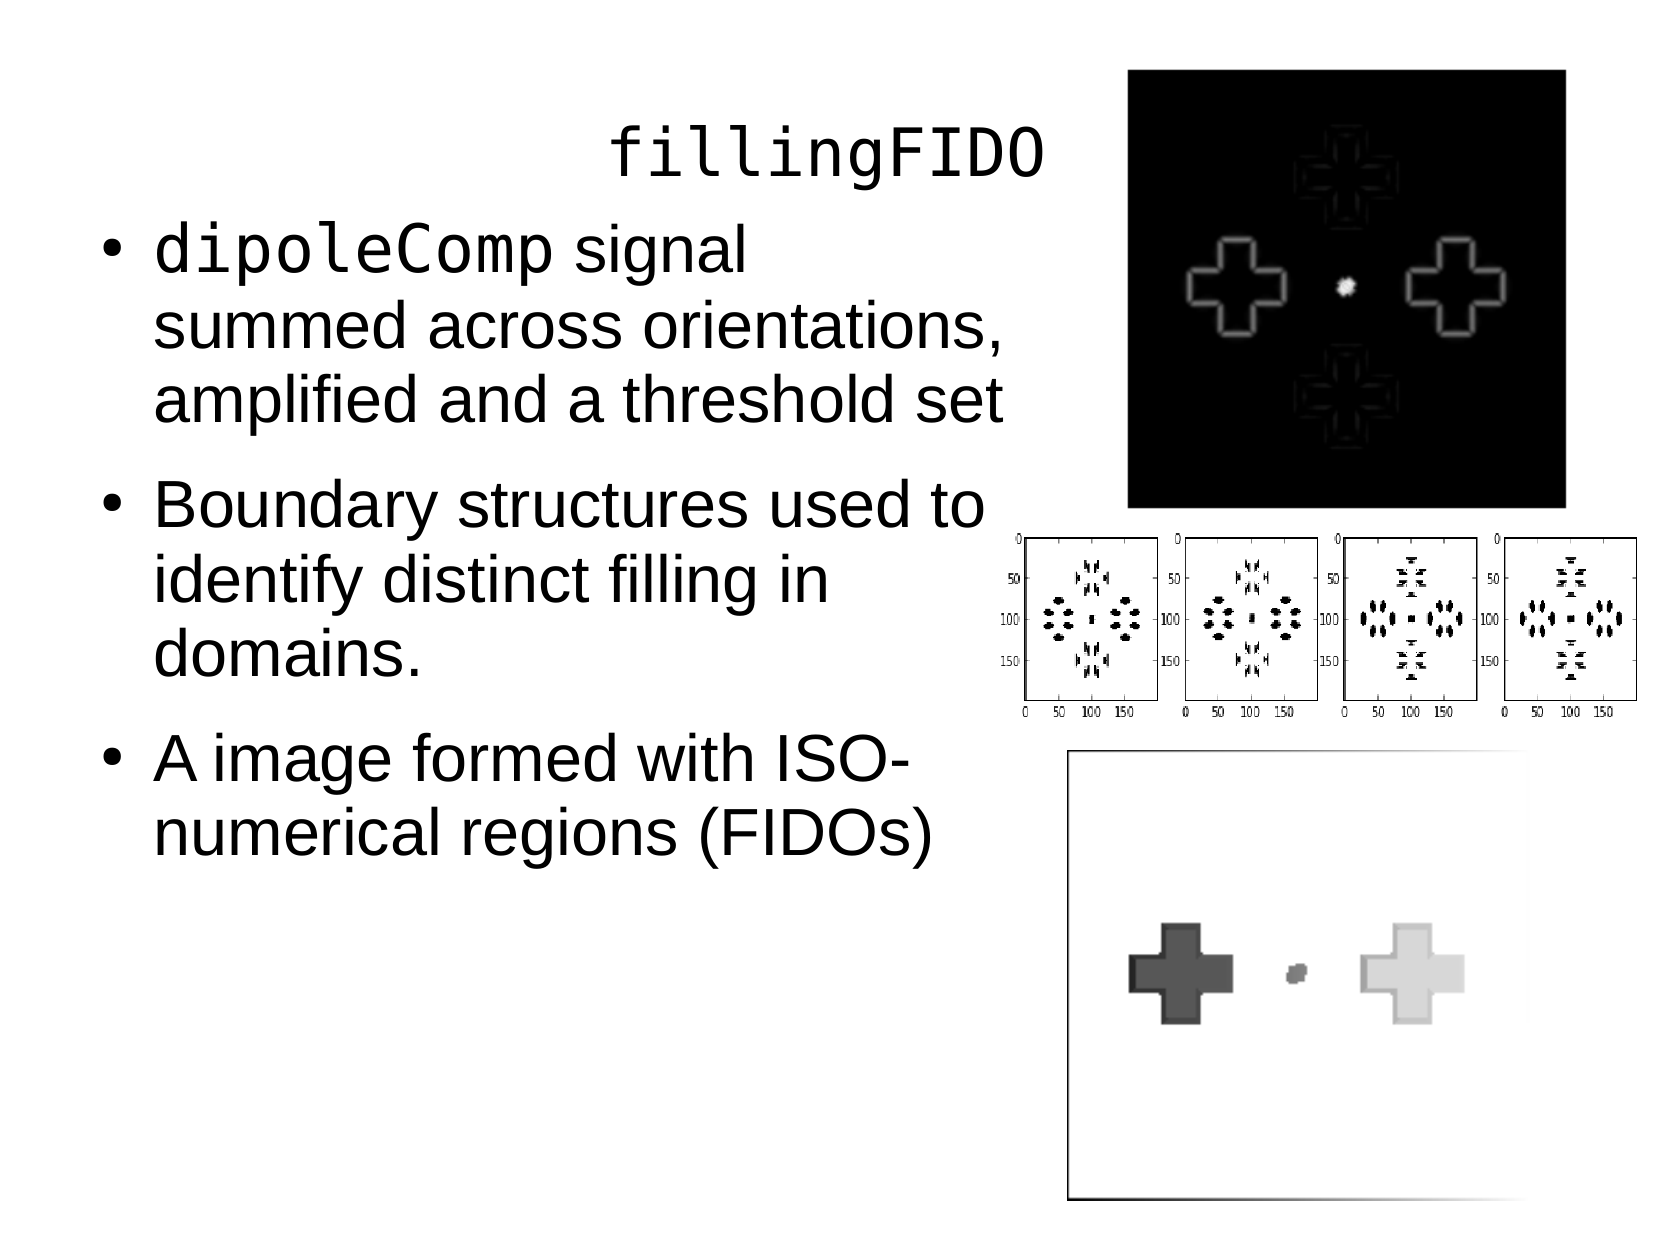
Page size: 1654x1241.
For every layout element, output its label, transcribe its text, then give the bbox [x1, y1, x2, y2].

picture [1125, 67, 1571, 511]
picture [1067, 750, 1530, 1201]
list dipoleComp signal summed across orientations, amplified and a threshold set Boundary structures used to identify distinct filling in domains. A image formed with ISO-numerical regions (FIDOs) [82, 210, 1020, 1186]
title fillingFIDO [82, 49, 1571, 257]
picture [990, 524, 1653, 721]
